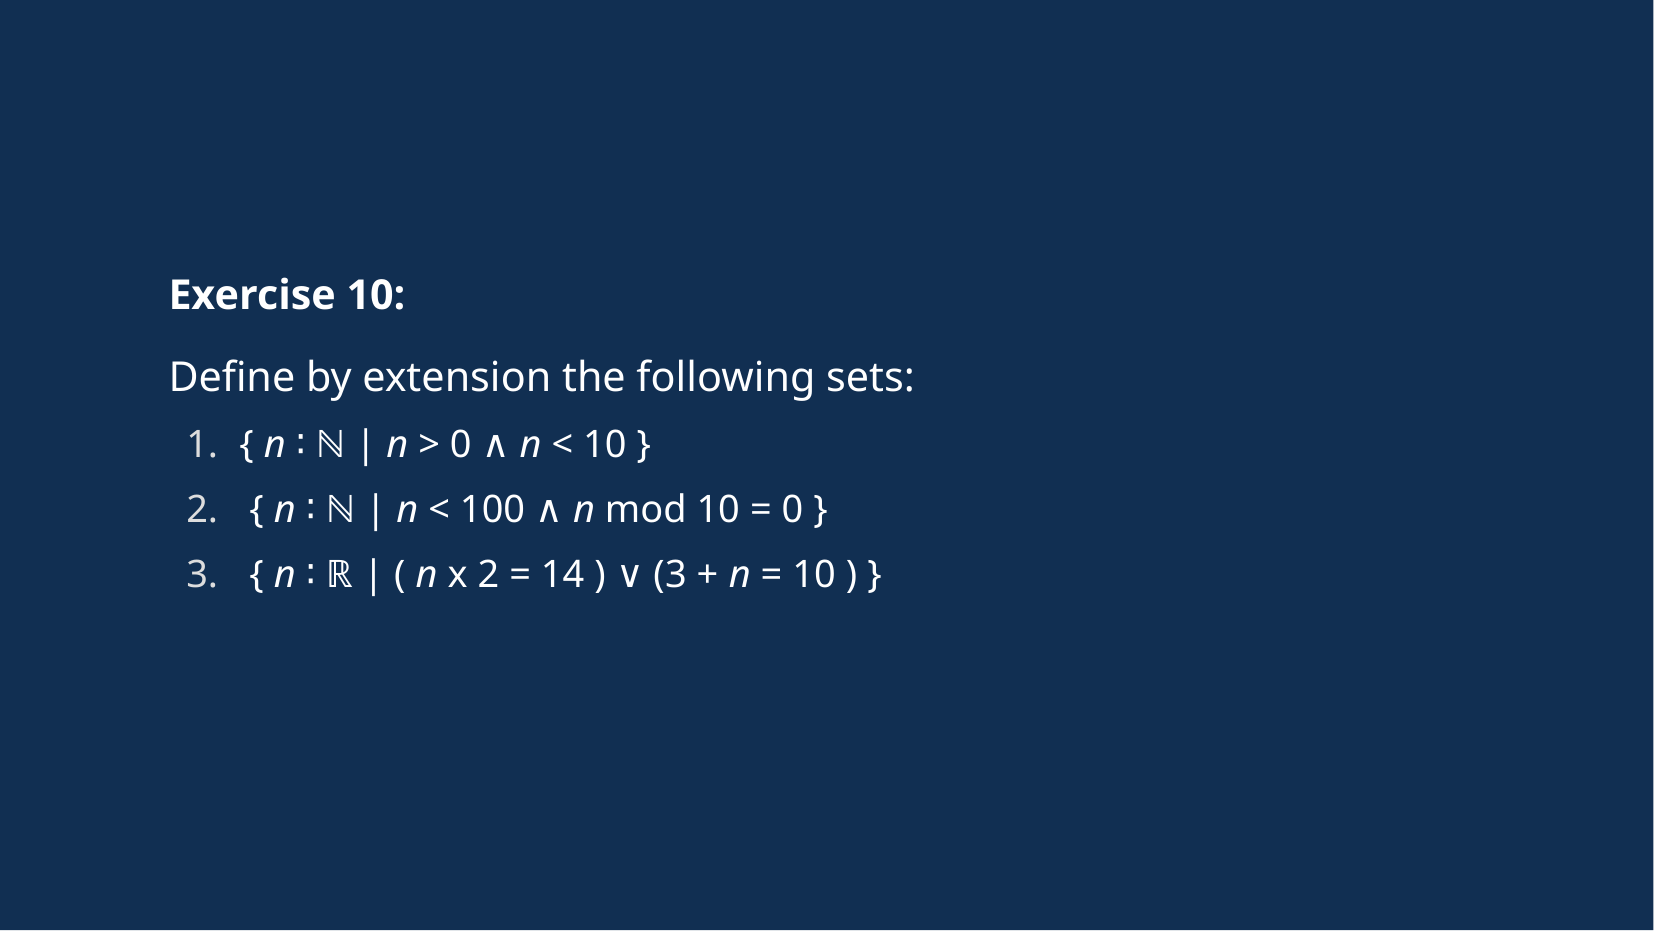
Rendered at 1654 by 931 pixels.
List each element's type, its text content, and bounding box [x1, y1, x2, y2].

list Exercise 10: Define by extension the following sets: { n ∶ ℕ | n > 0 ∧ n < 10 } { n ∶ ℕ | n < 100 ∧ n mod 10 = 0 } { n ∶ ℝ | ( n x 2 = 14 ) ∨ (3 + n = 10 ) } [97, 268, 1563, 806]
